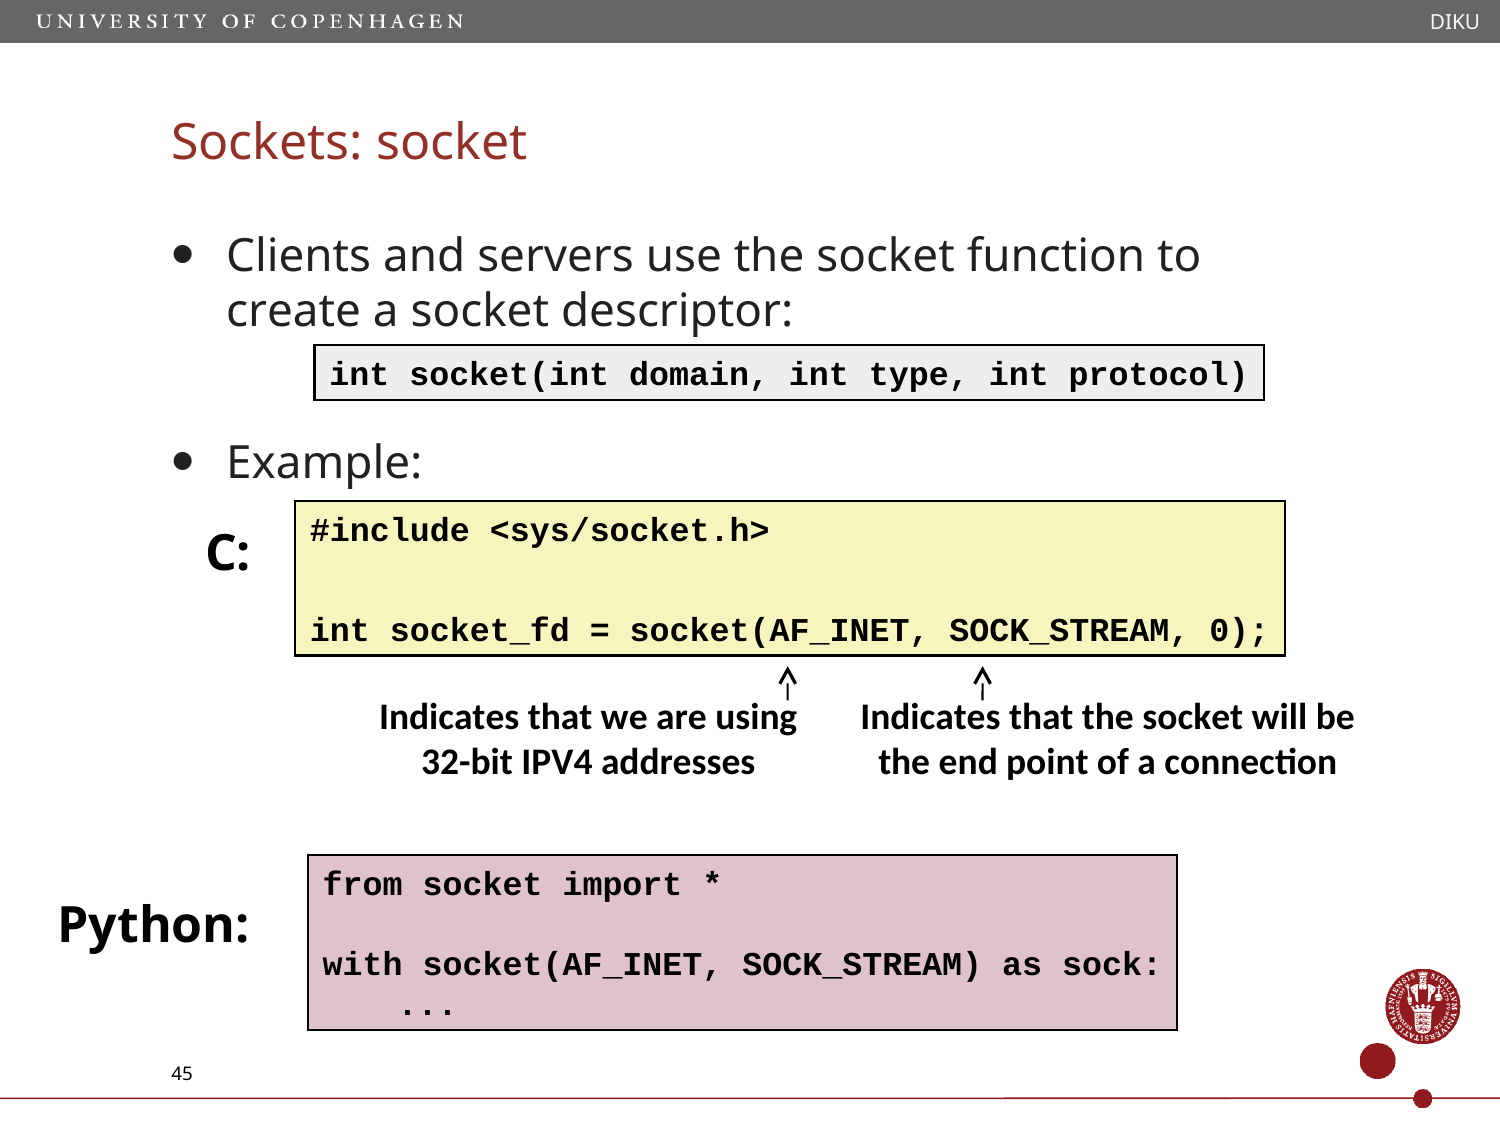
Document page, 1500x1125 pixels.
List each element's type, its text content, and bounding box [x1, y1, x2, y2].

text_box Sockets: socket [171, 75, 1329, 171]
text_box from socket import * with socket(AF_INET, SOCK_STREAM) as sock: ... [307, 855, 1178, 1030]
text_box DIKU [469, 0, 1495, 43]
text_box <number> [171, 1061, 522, 1086]
text_box Clients and servers use the socket function to create a socket descriptor: Example: [171, 225, 1329, 900]
text_box #include <sys/socket.h> int socket_fd = socket(AF_INET, SOCK_STREAM, 0); [295, 500, 1285, 656]
picture [0, 910, 1500, 1122]
text_box Indicates that the socket will be the end point of a connection [836, 684, 1380, 790]
text_box int socket(int domain, int type, int protocol) [314, 344, 1265, 400]
text_box C: [190, 512, 281, 588]
text_box Python: [42, 885, 296, 960]
text_box Indicates that we are using 32-bit IPV4 addresses [357, 684, 820, 790]
